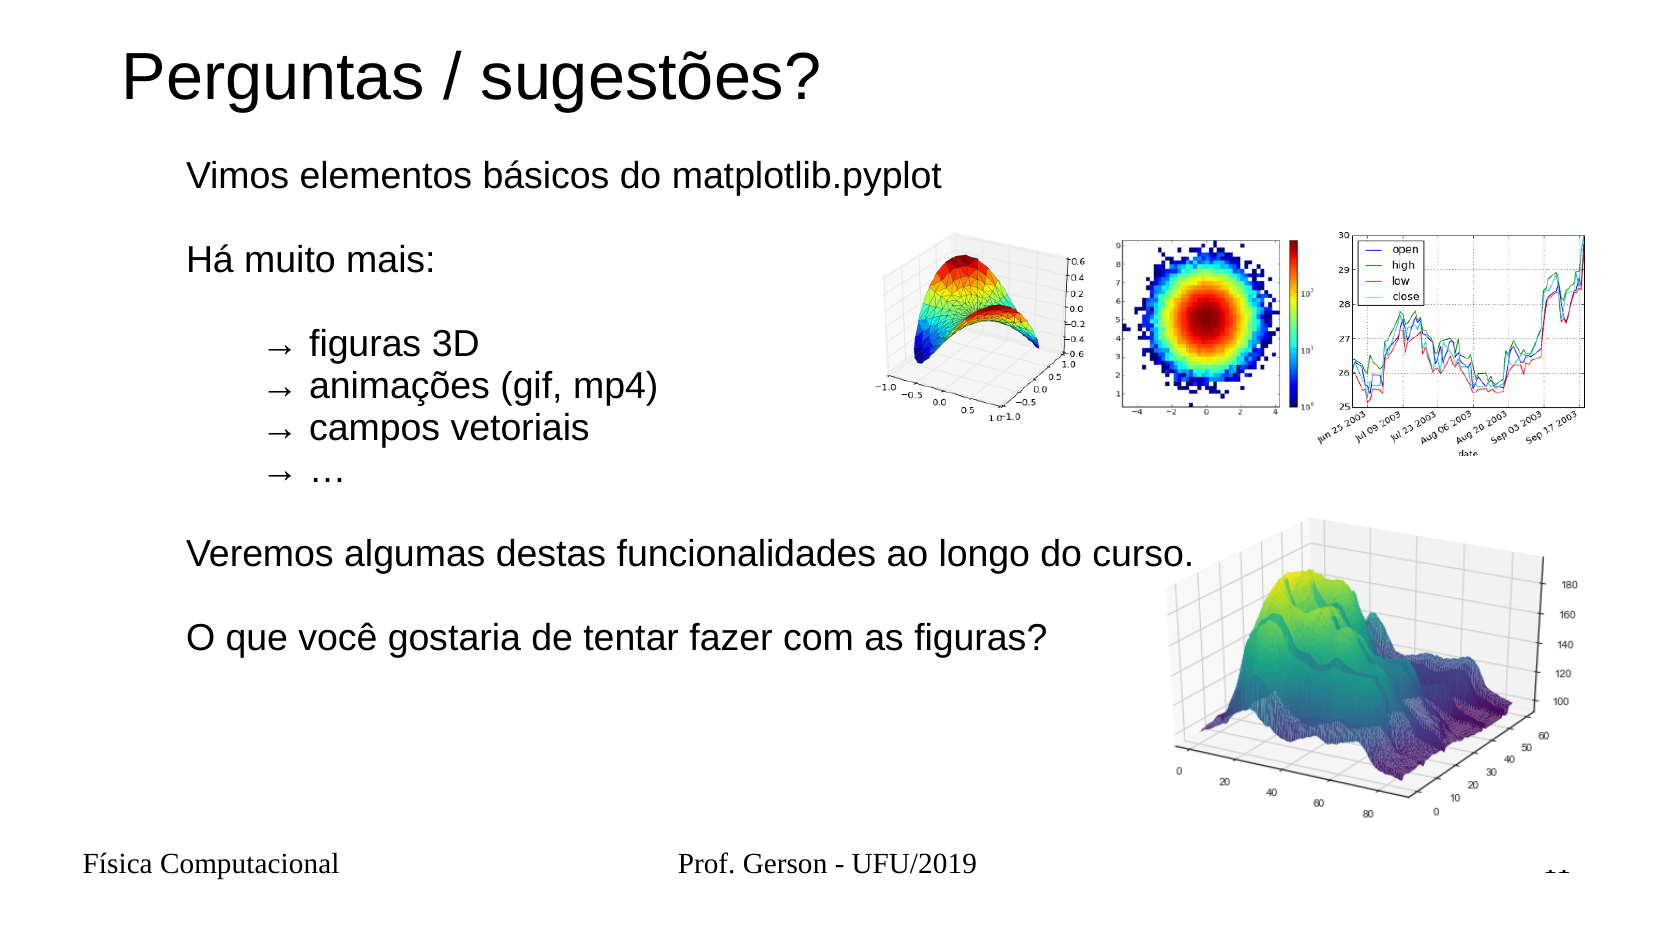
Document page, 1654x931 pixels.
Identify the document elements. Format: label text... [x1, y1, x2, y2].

text_box Perguntas / sugestões? [107, 31, 856, 121]
text_box Vimos elementos básicos do matplotlib.pyplot Há muito mais: → figuras 3D → animações (gif, mp4) → campos vetoriais → … Veremos algumas destas funcionalidades ao longo do curso. O que você gostaria de tentar fazer com as figuras? [171, 147, 1210, 666]
picture [869, 224, 1652, 871]
